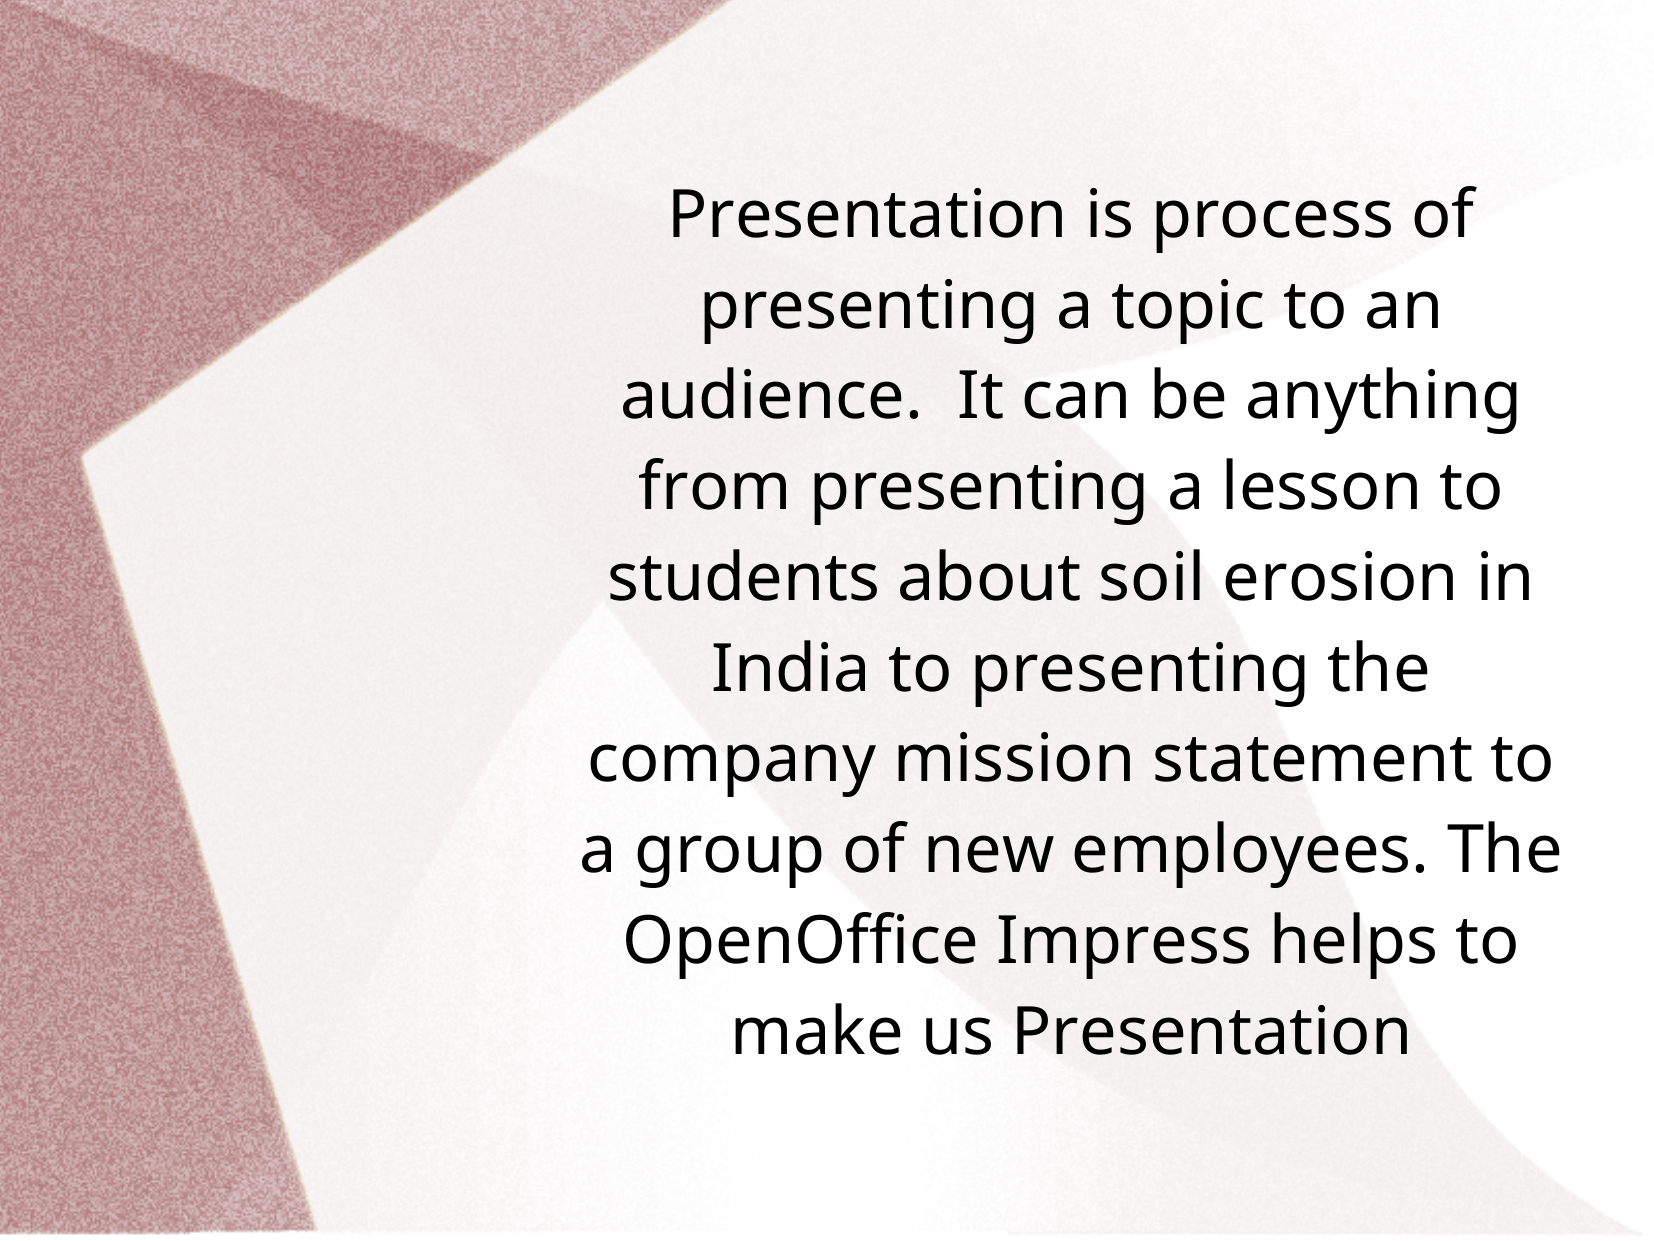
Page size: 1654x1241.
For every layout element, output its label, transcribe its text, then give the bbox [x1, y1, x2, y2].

picture [0, 0, 1654, 1241]
subtitle Presentation is process of presenting a topic to an audience. It can be anything from presenting a lesson to students about soil erosion in India to presenting the company mission statement to a group of new employees. The OpenOffice Impress helps to make us Presentation [566, 105, 1577, 1134]
